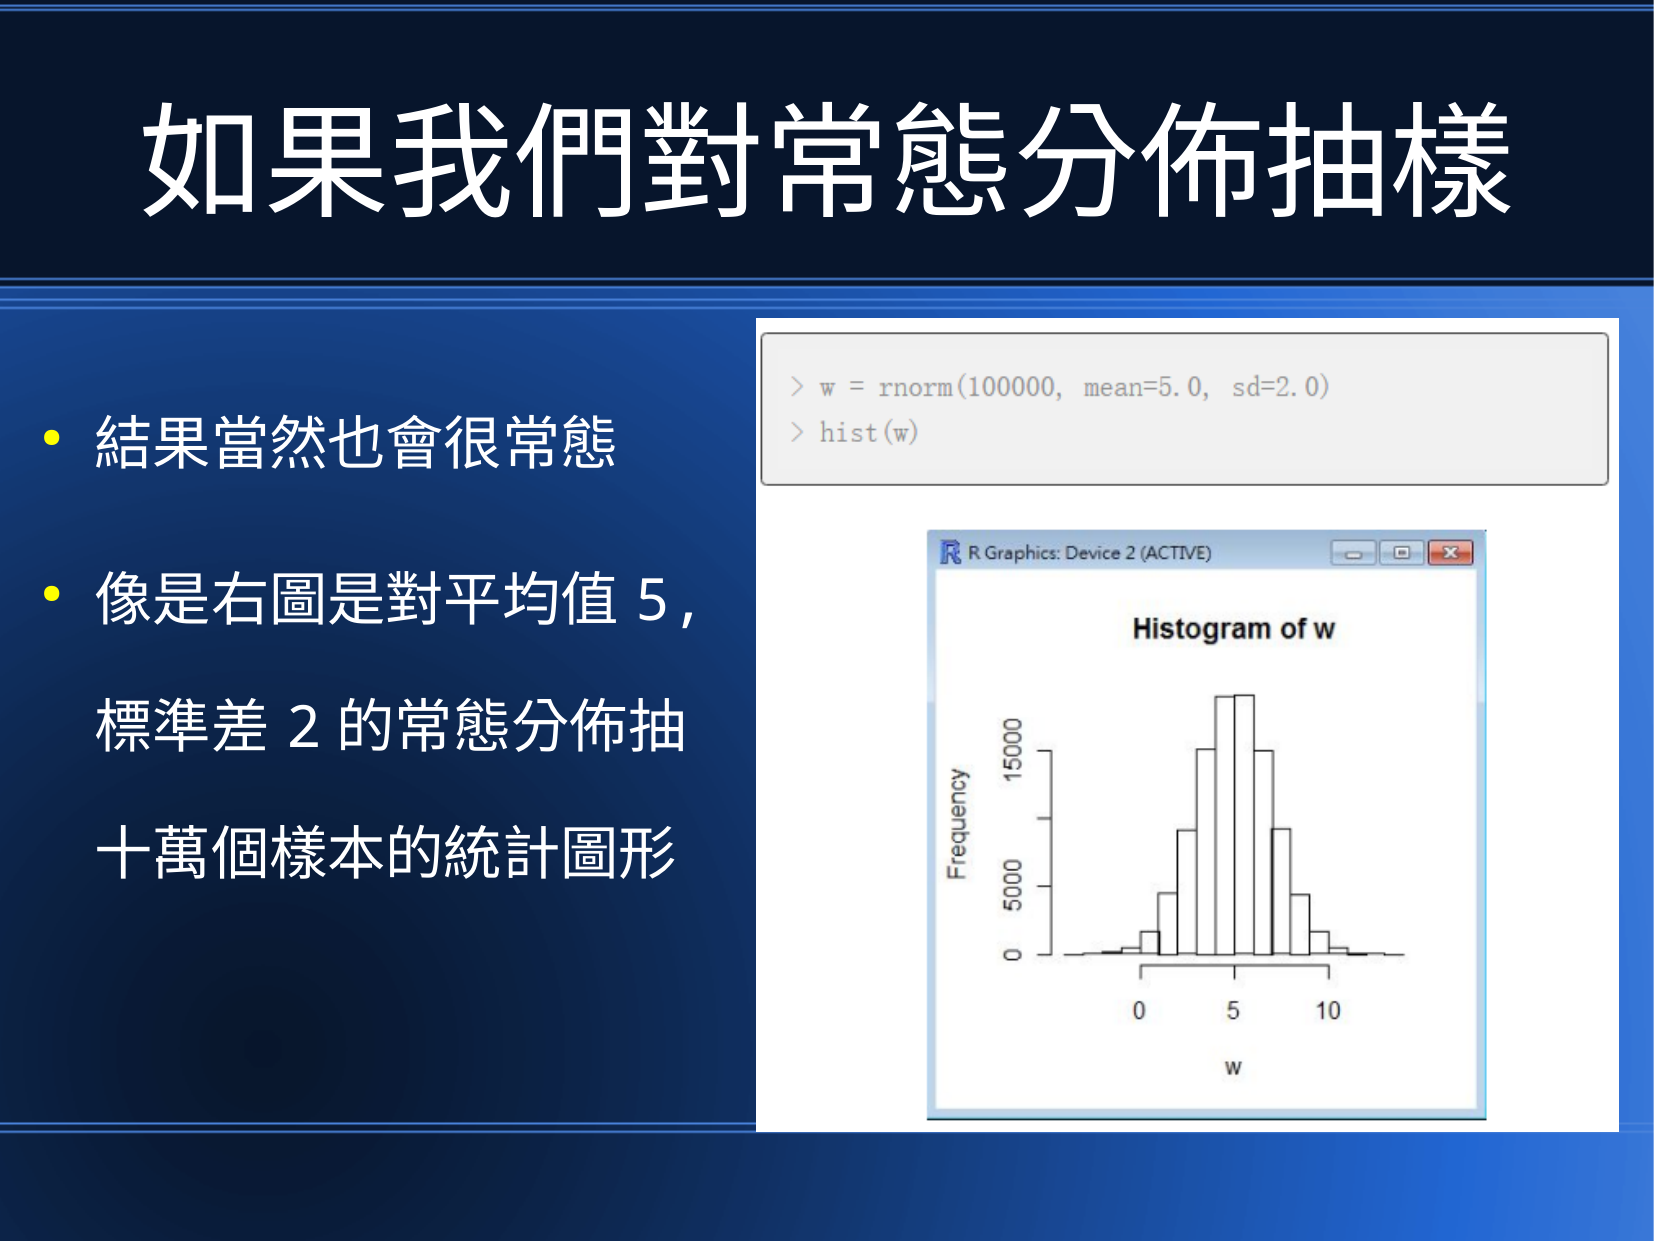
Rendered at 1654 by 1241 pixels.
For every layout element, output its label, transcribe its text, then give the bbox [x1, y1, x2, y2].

picture [0, 0, 1654, 1241]
list 結果當然也會很常態 像是右圖是對平均值5,標準差2的常態分佈抽 十萬個樣本的統計圖形 [23, 355, 745, 1241]
title 如果我們對常態分佈抽樣 [82, 49, 1571, 257]
